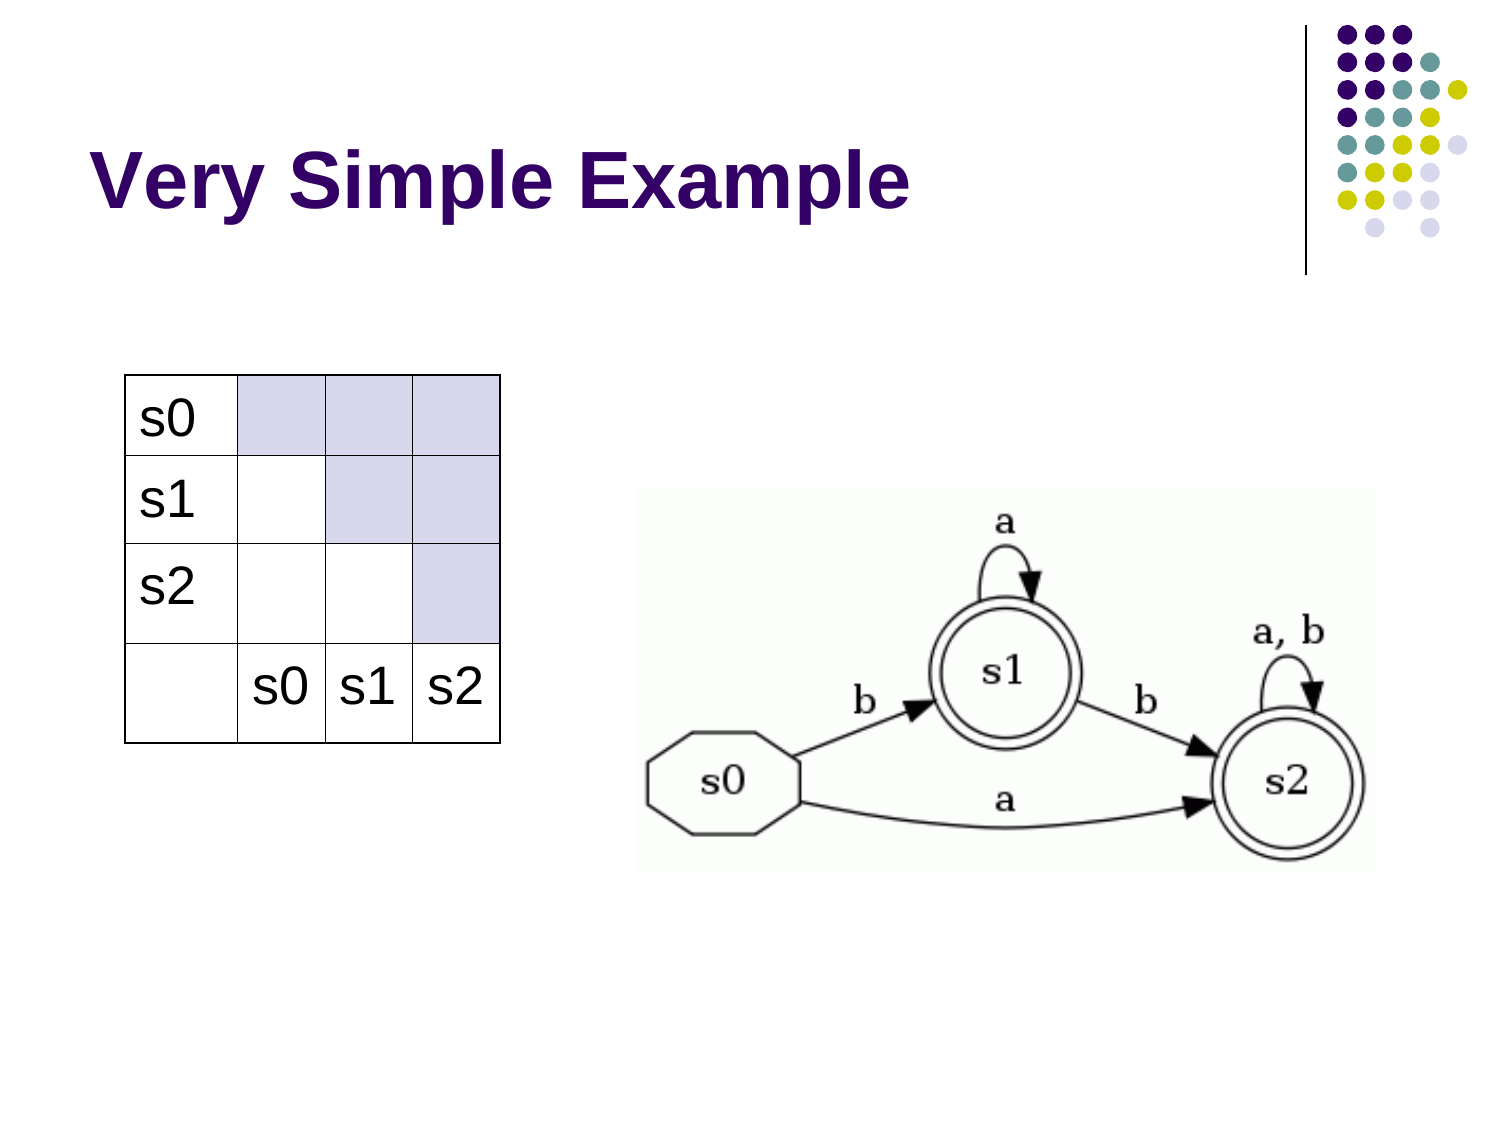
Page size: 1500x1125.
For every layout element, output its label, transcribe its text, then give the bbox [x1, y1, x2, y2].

picture [637, 487, 1375, 871]
table_cell s1 [126, 456, 237, 543]
table_cell [413, 456, 499, 543]
table_cell [238, 456, 325, 543]
table_header [413, 376, 499, 455]
table_cell [238, 544, 325, 643]
table_cell s2 [126, 544, 237, 643]
table_cell [126, 644, 237, 742]
table_cell s0 [238, 644, 325, 742]
table_cell [413, 544, 499, 643]
title Very Simple Example [74, 20, 1313, 233]
table_cell s2 [413, 644, 499, 742]
table_header [238, 376, 325, 455]
table_header s0 [126, 376, 237, 455]
table_cell [326, 544, 412, 643]
table_cell [326, 456, 412, 543]
table_header [326, 376, 412, 455]
table_cell s1 [326, 644, 412, 742]
